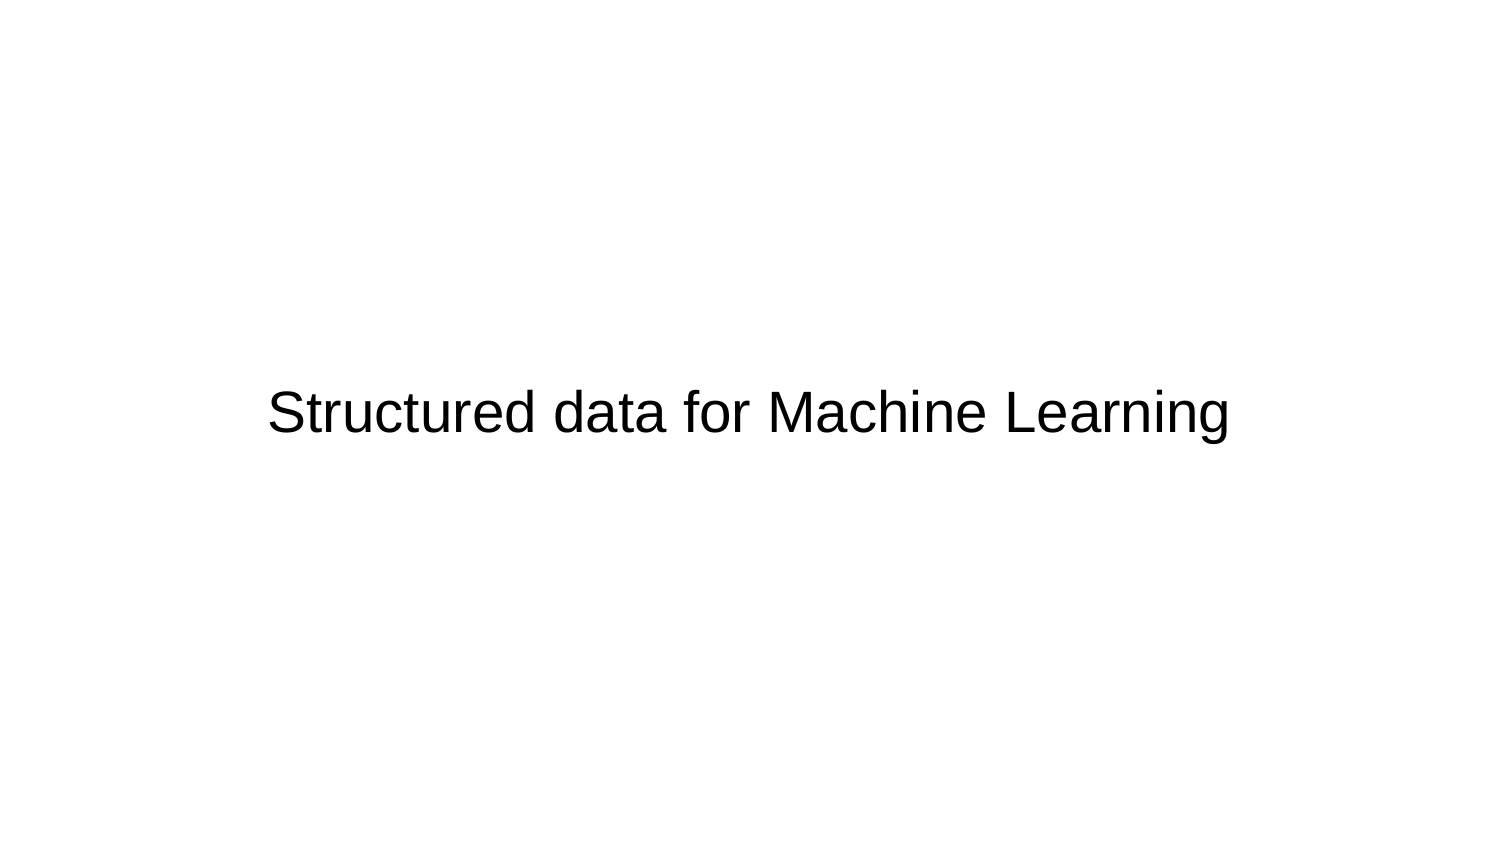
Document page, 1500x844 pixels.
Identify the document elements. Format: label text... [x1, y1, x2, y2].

title Structured data for Machine Learning [51, 122, 1449, 459]
